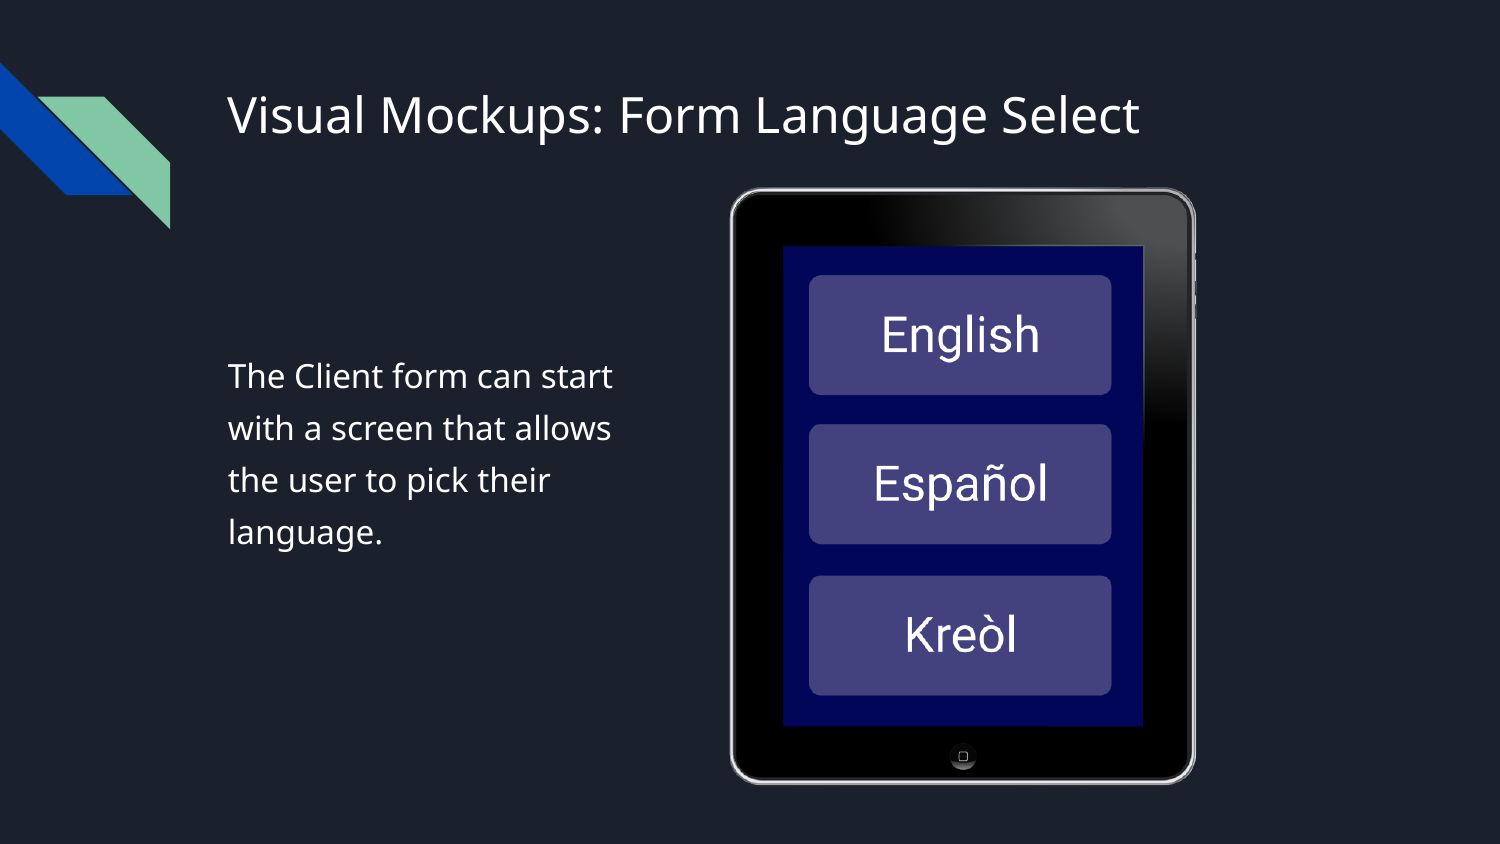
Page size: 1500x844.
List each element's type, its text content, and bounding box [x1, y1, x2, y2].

list The Client form can start with a screen that allows the user to pick their language. [212, 165, 633, 735]
picture [713, 174, 1210, 803]
title Visual Mockups: Form Language Select [212, 64, 1368, 166]
